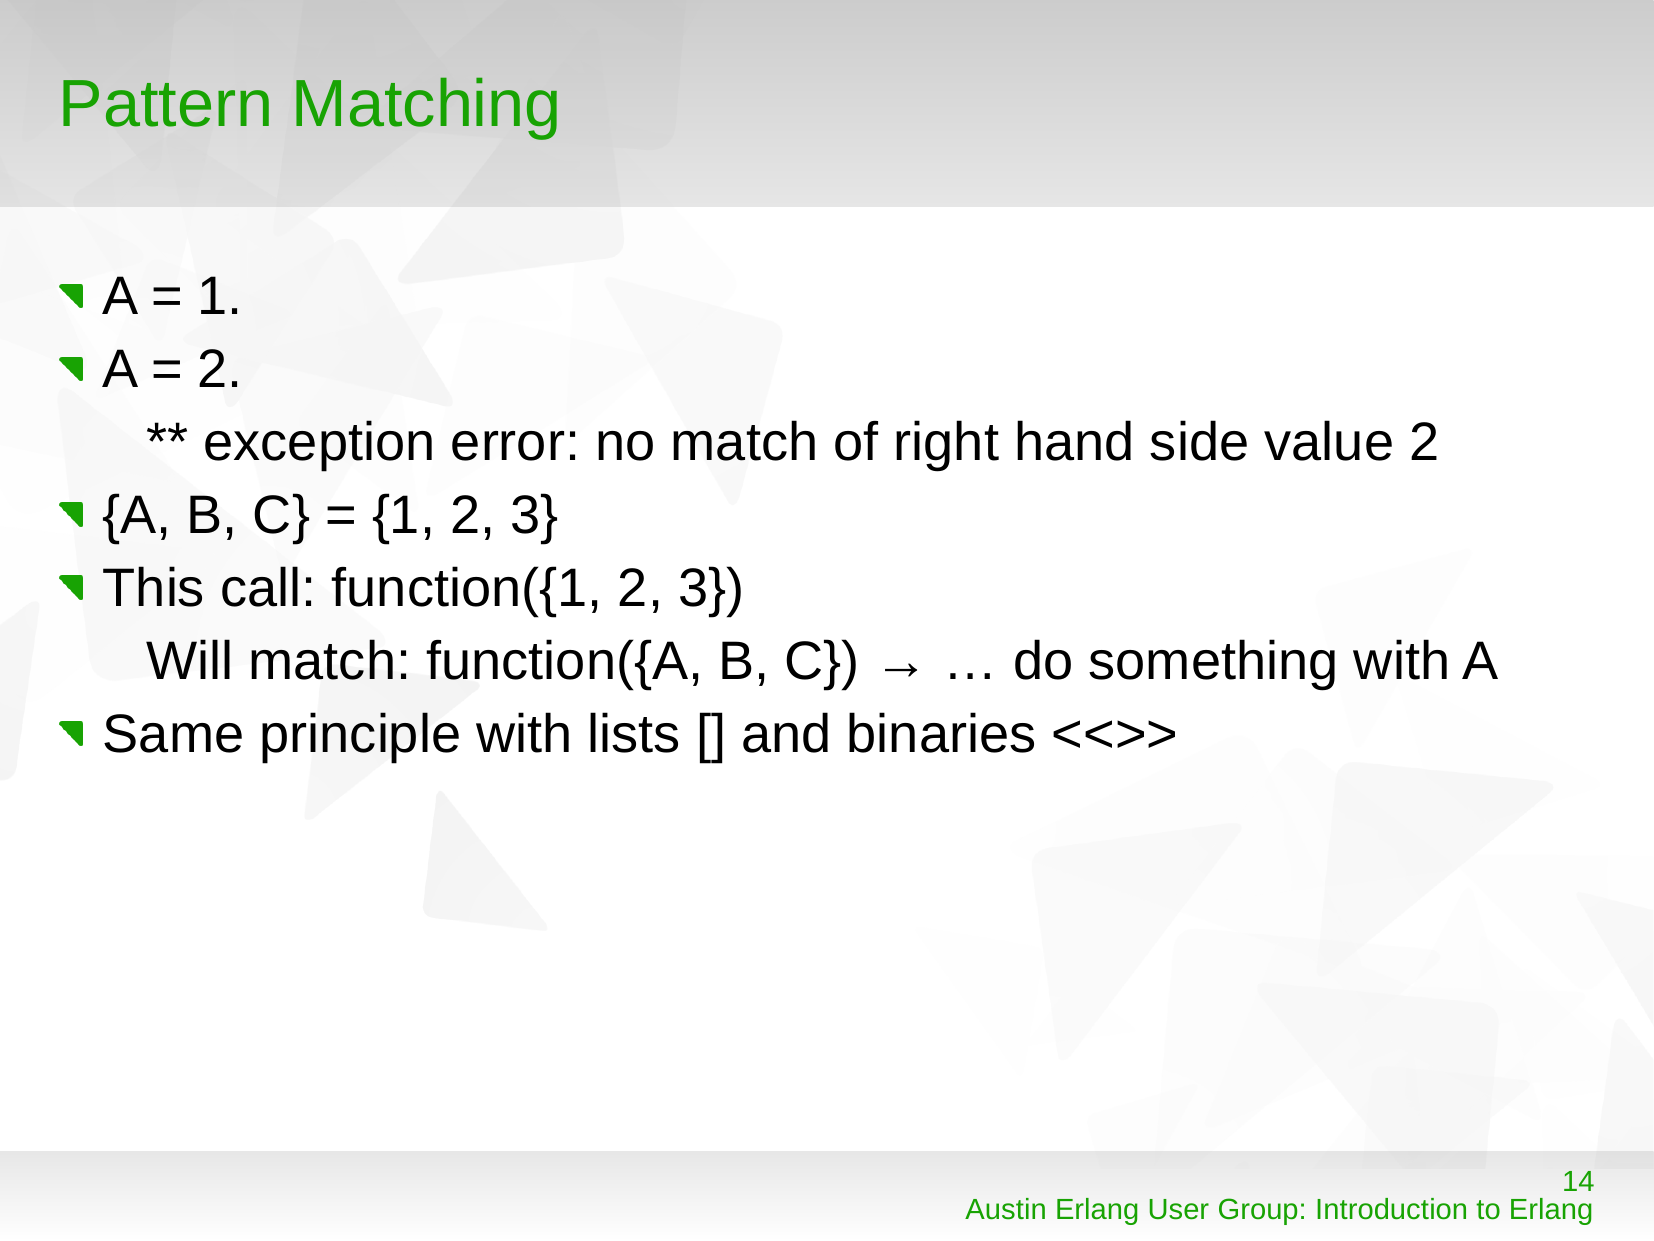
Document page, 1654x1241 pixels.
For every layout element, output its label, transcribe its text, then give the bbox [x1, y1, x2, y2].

picture [915, 548, 1654, 1169]
title Pattern Matching [59, 29, 1595, 178]
picture [0, 0, 783, 931]
list A = 1. A = 2. ** exception error: no match of right hand side value 2 {A, B, C} = {1, 2, 3} This call: function({1, 2, 3}) Will match: function({A, B, C}) → … do something with A Same principle with lists [] and binaries <<>> [59, 265, 1595, 1093]
